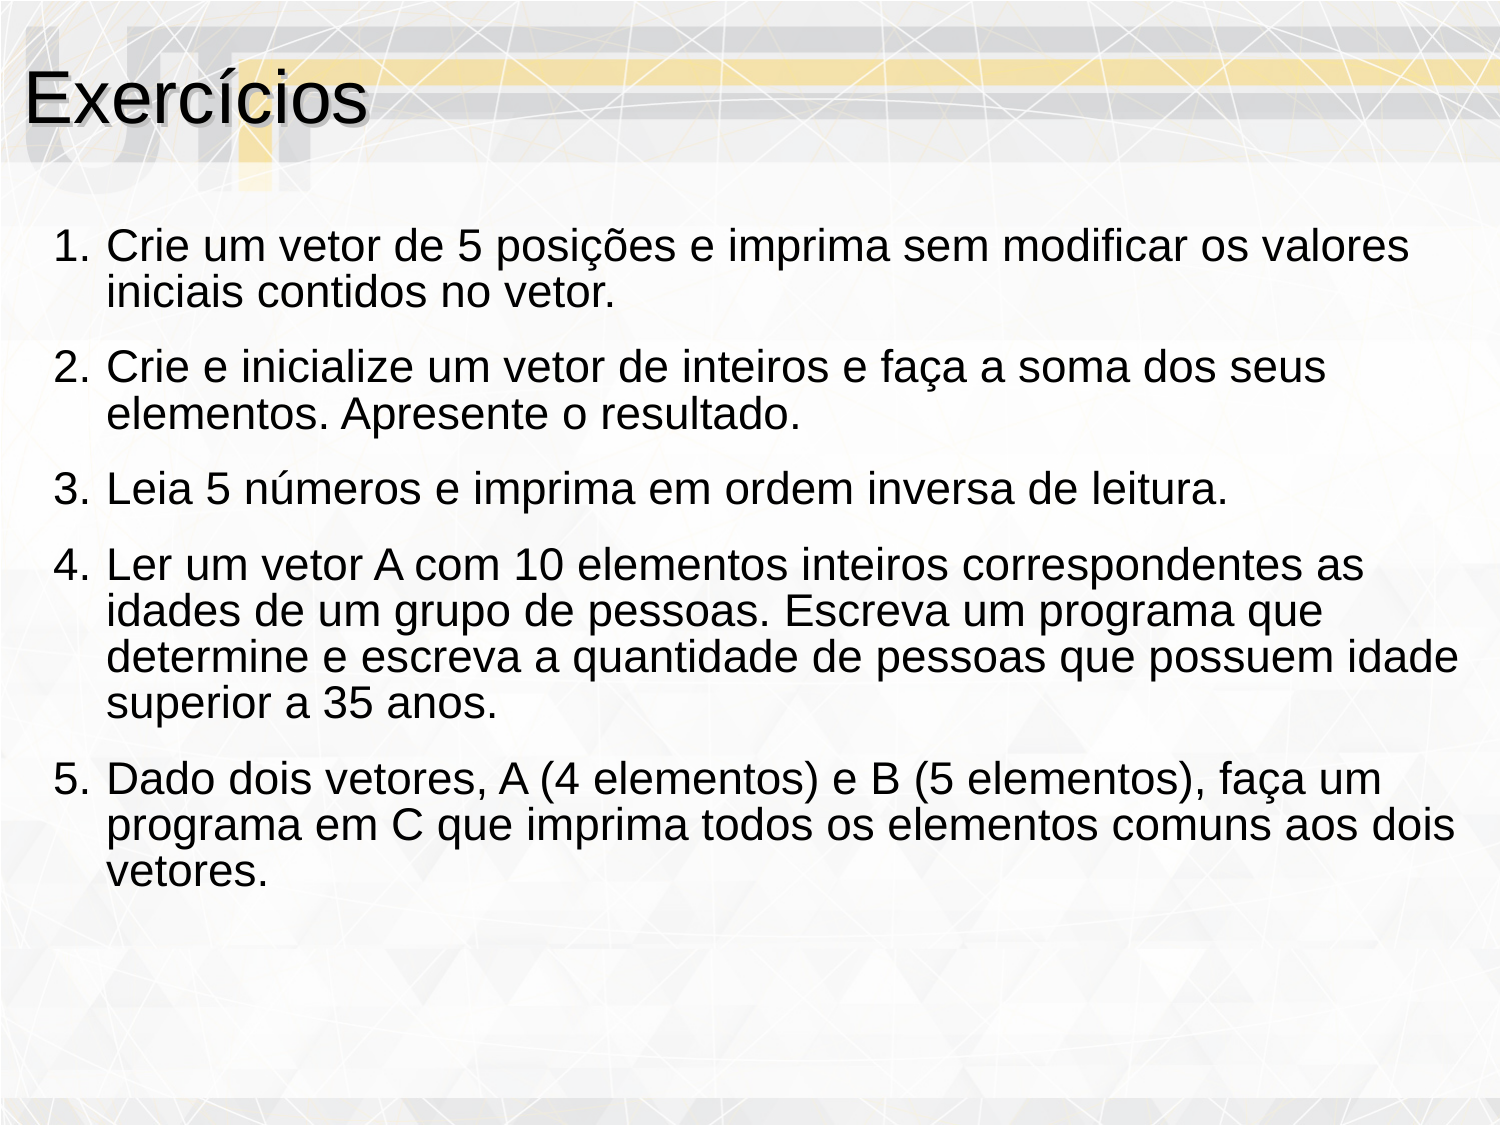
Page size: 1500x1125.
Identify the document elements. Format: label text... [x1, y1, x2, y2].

title Exercícios [23, 18, 1489, 178]
list Crie um vetor de 5 posições e imprima sem modificar os valores iniciais contidos no vetor. Crie e inicialize um vetor de inteiros e faça a soma dos seus elementos. Apresente o resultado. Leia 5 números e imprima em ordem inversa de leitura. Ler um vetor A com 10 elementos inteiros correspondentes as idades de um grupo de pessoas. Escreva um programa que determine e escreva a quantidade de pessoas que possuem idade superior a 35 anos. Dado dois vetores, A (4 elementos) e B (5 elementos), faça um programa em C que imprima todos os elementos comuns aos dois vetores. [35, 224, 1477, 1087]
